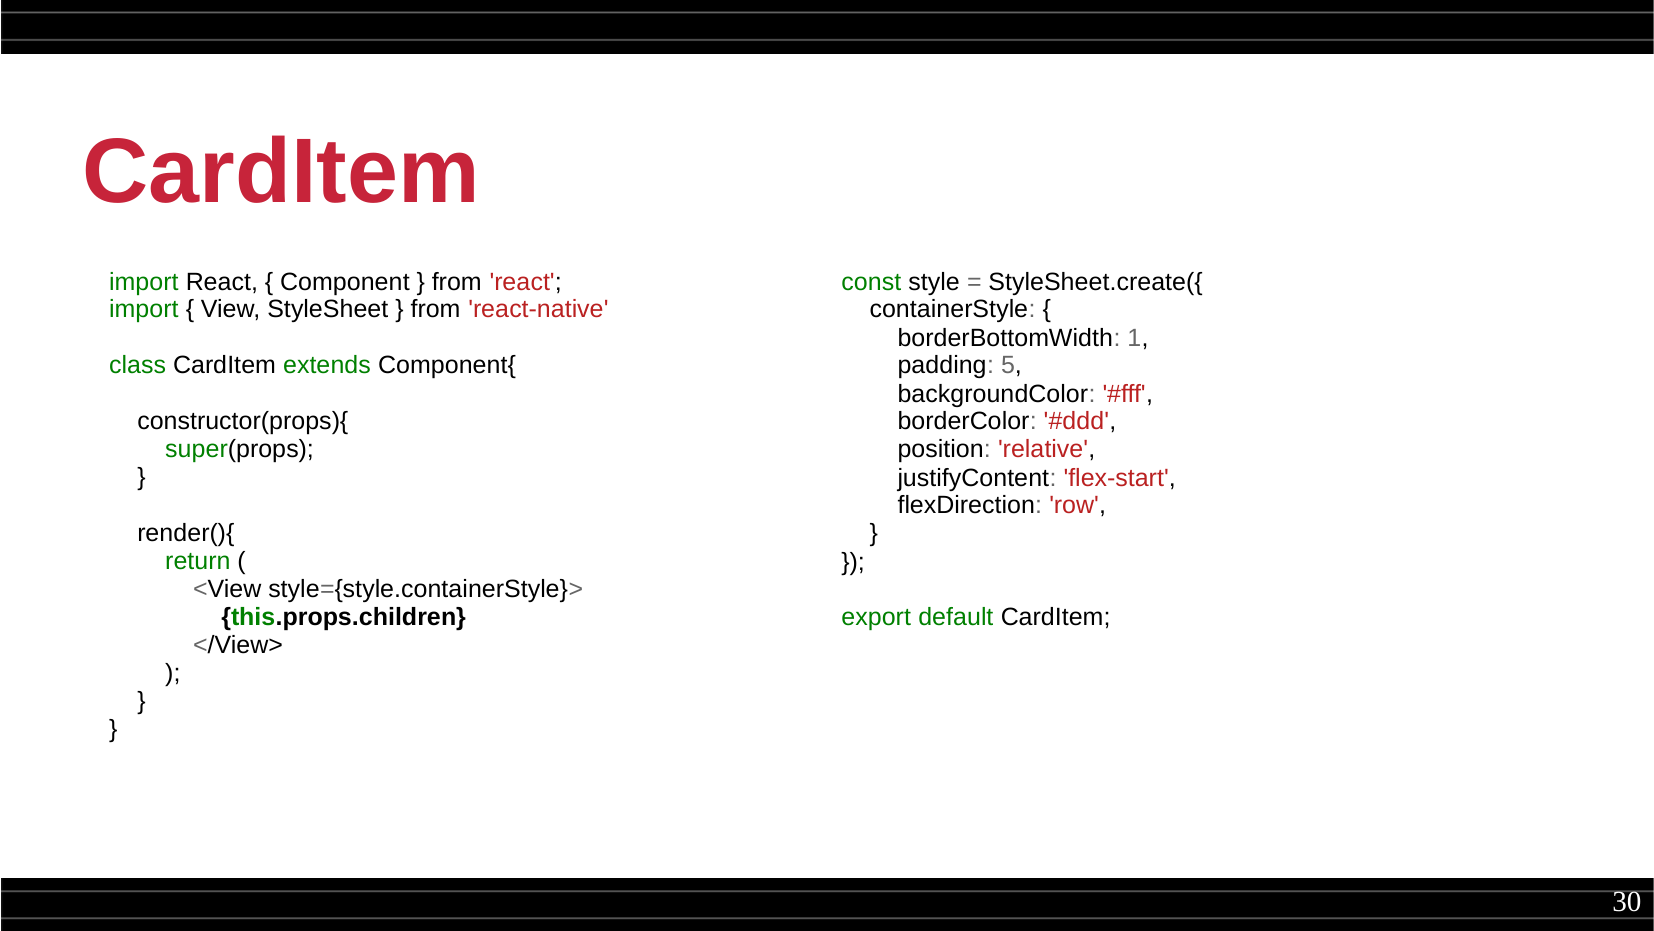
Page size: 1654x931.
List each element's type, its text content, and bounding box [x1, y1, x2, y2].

picture [1, 0, 1654, 54]
text_box const style = StyleSheet.create({ containerStyle: { borderBottomWidth: 1, padding: 5, backgroundColor: '#fff', borderColor: '#ddd', position: 'relative', justifyContent: 'flex-start', flexDirection: 'row', } }); export default CardItem; [826, 259, 1489, 639]
picture [1, 878, 1654, 931]
title CardItem [82, 92, 1571, 249]
text_box import React, { Component } from 'react'; import { View, StyleSheet } from 'react-native' class CardItem extends Component{ constructor(props){ super(props); } render(){ return ( <View style={style.containerStyle}> {this.props.children} </View> ); } } [94, 259, 756, 779]
